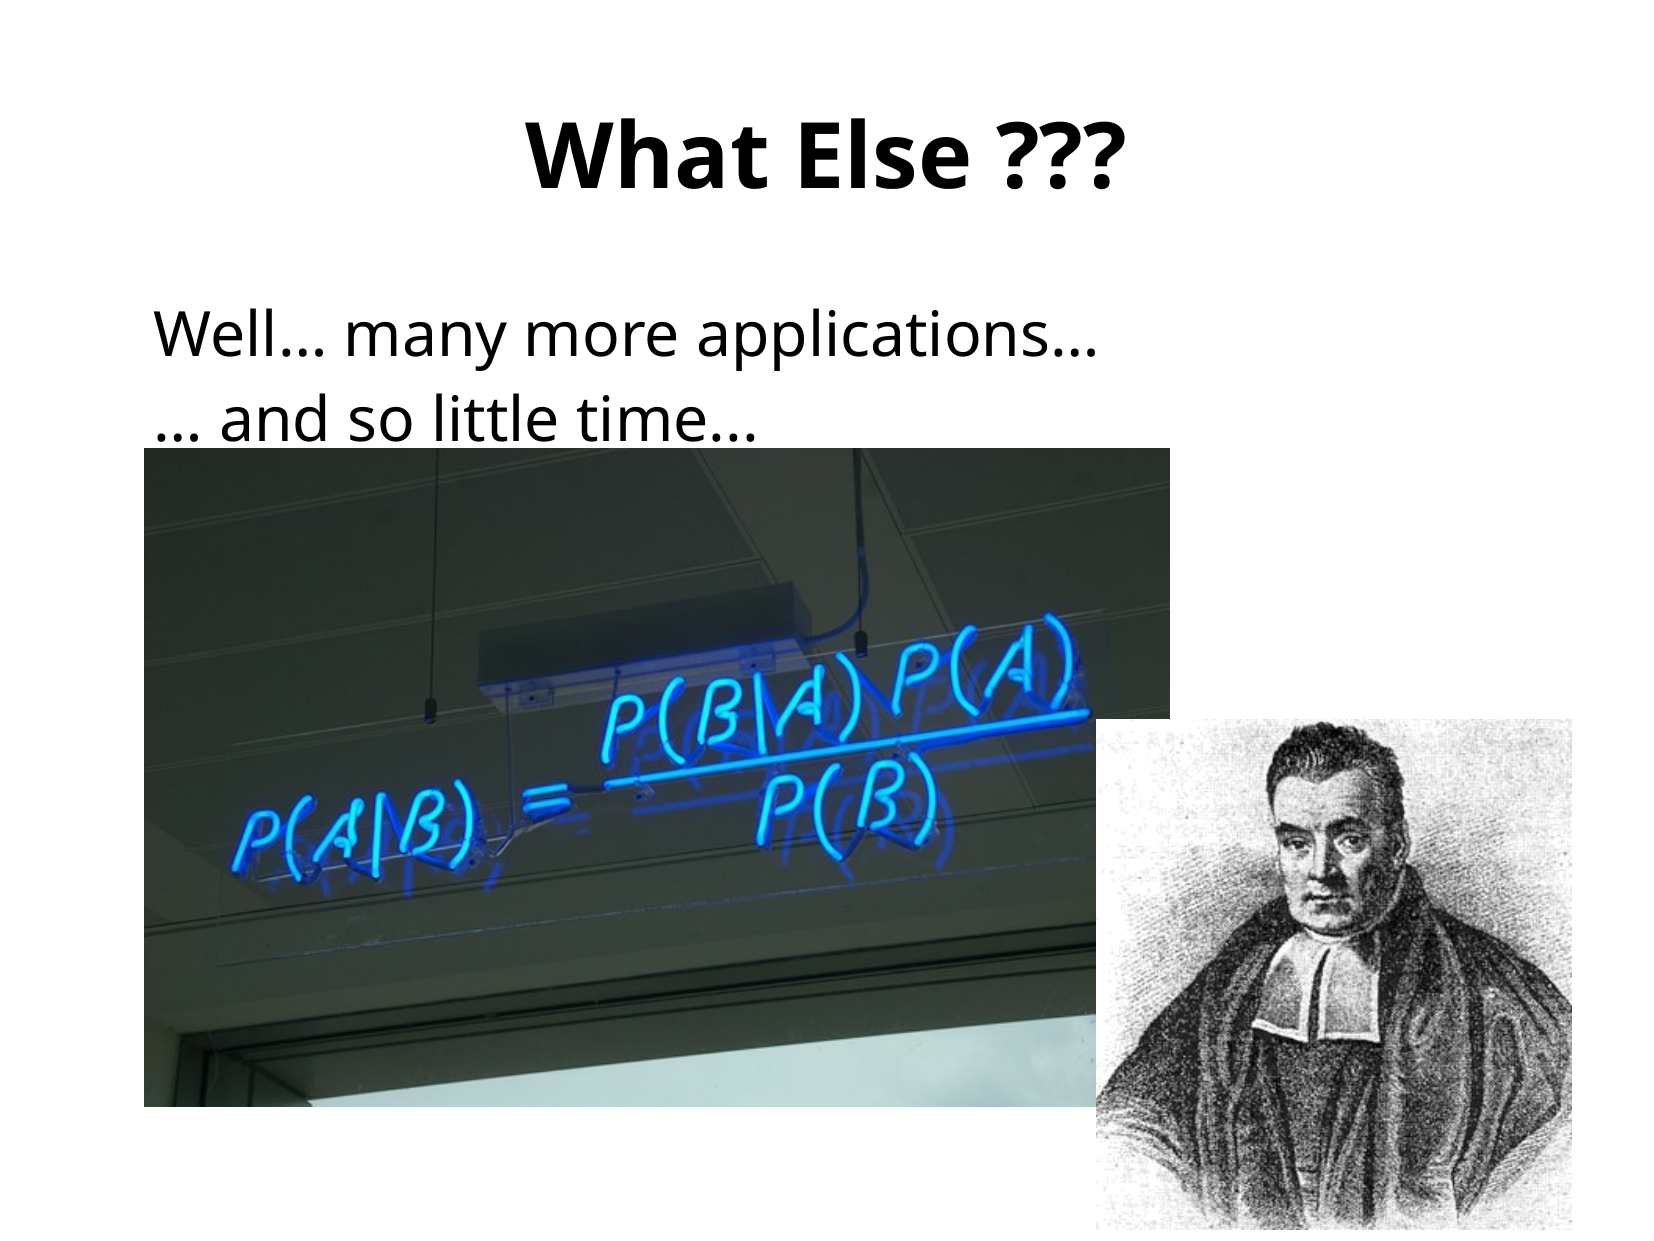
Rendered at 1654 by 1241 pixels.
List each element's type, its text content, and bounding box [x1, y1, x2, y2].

picture [144, 448, 1572, 1230]
list Well… many more applications… … and so little time... [82, 290, 1571, 1010]
title What Else ??? [82, 49, 1571, 257]
